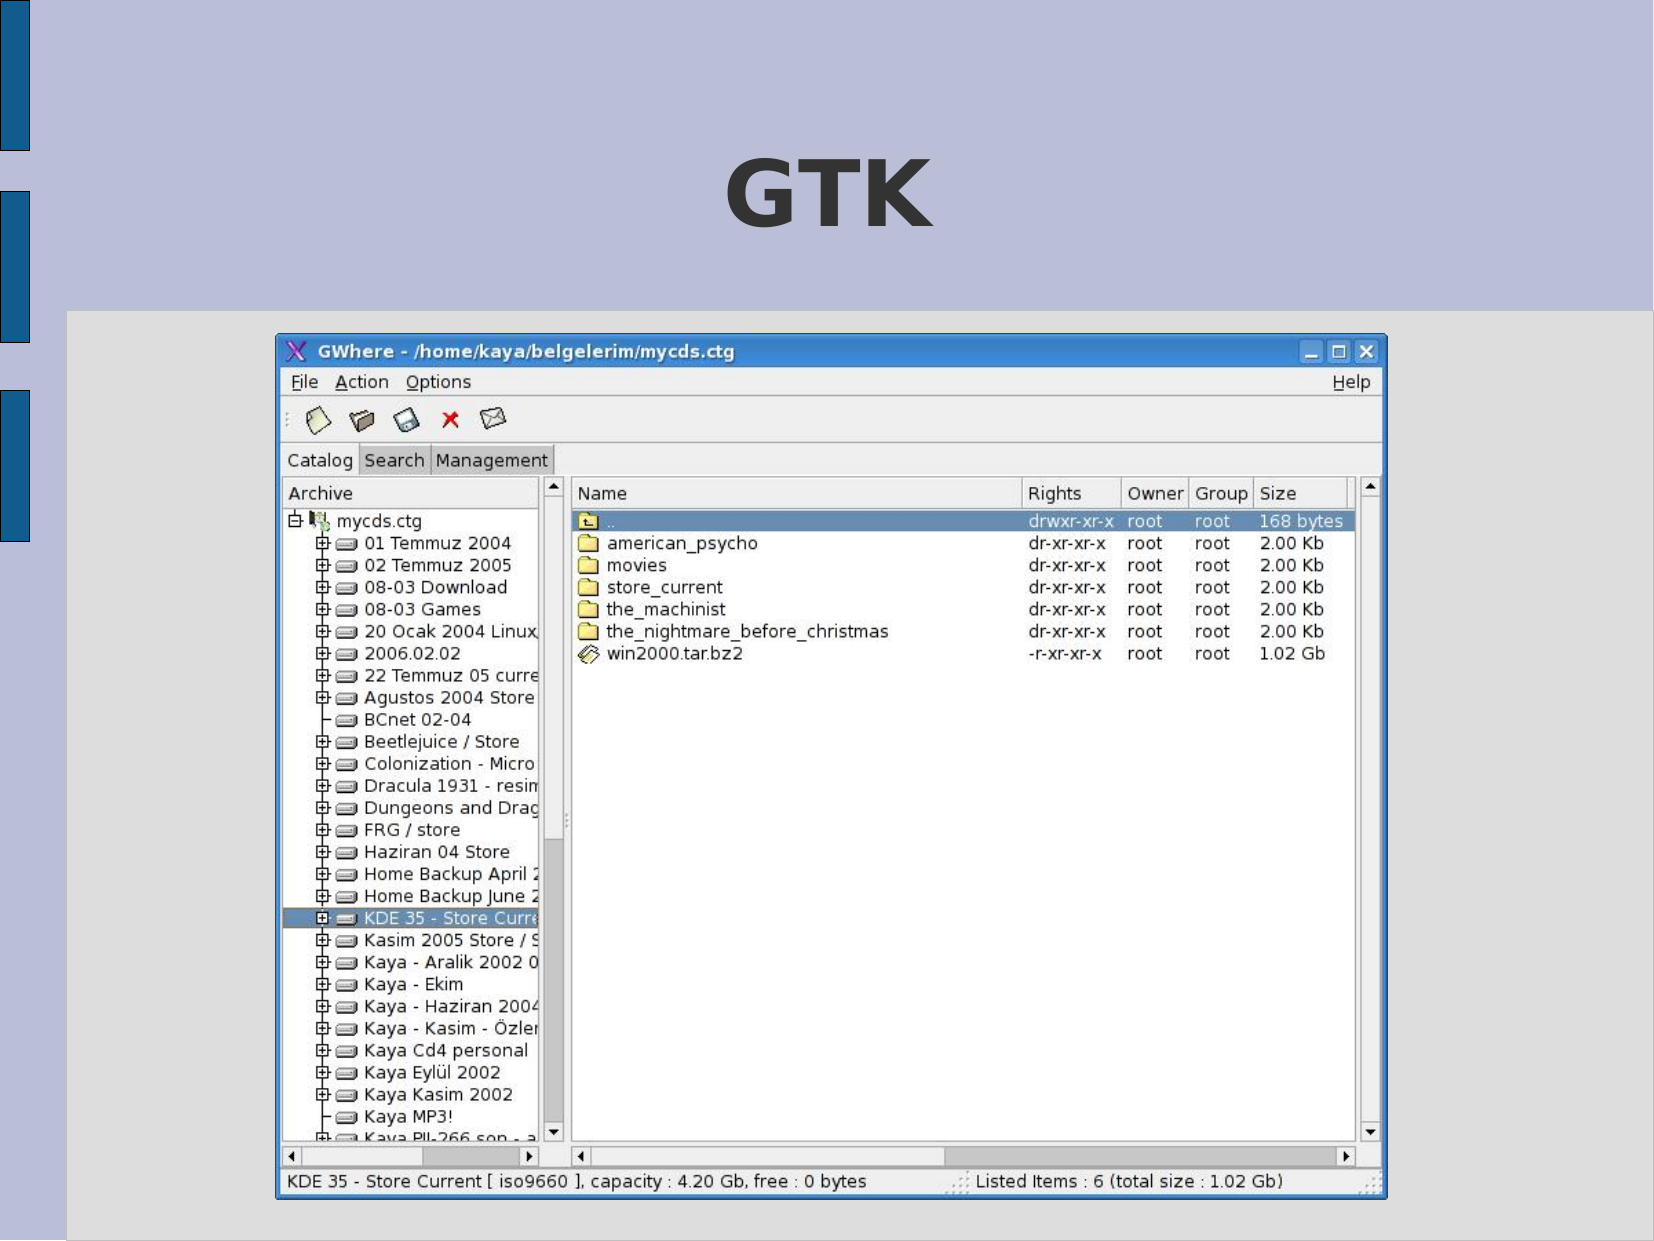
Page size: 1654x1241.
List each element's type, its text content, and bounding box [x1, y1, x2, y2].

picture [275, 333, 1388, 1201]
title GTK [121, 91, 1534, 299]
